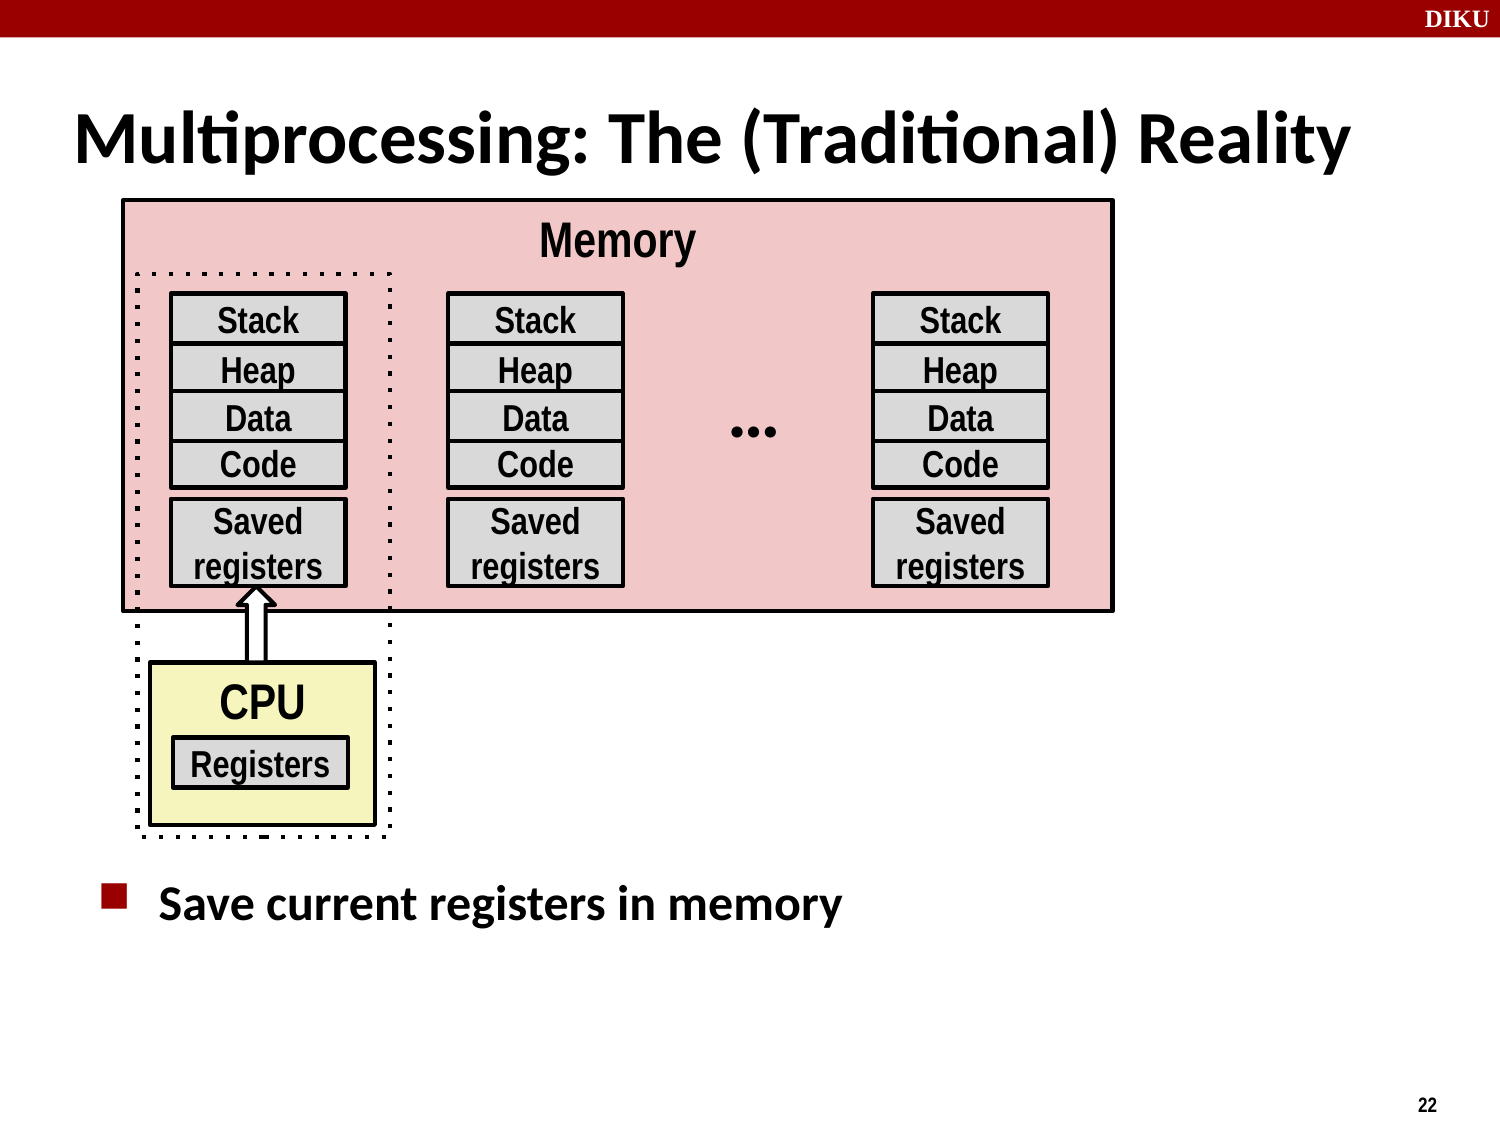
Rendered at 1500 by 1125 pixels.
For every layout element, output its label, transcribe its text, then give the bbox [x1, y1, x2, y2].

text_box Saved registers [872, 498, 1048, 587]
text_box Code [872, 441, 1048, 488]
text_box Saved registers [170, 498, 346, 587]
text_box CPU [149, 662, 375, 825]
text_box Memory [123, 199, 1113, 612]
text_box Data [170, 390, 346, 441]
title Multiprocessing: The (Traditional) Reality [58, 71, 1450, 197]
list Save current registers in memory [87, 862, 1488, 950]
text_box Heap [872, 343, 1048, 390]
text_box Data [872, 390, 1048, 441]
text_box Heap [282, 366, 289, 380]
text_box Heap [170, 343, 346, 390]
text_box Heap [560, 366, 567, 380]
text_box Code [170, 441, 346, 488]
text_box Data [447, 390, 623, 441]
text_box Registers [172, 737, 348, 788]
text_box … [713, 355, 796, 460]
text_box Stack [872, 293, 1048, 343]
text_box Code [447, 441, 623, 488]
text_box Saved registers [447, 498, 623, 587]
text_box Heap [985, 366, 992, 380]
text_box Heap [447, 343, 623, 390]
text_box Stack [447, 293, 623, 343]
text_box [237, 586, 276, 663]
text_box Stack [170, 293, 346, 343]
